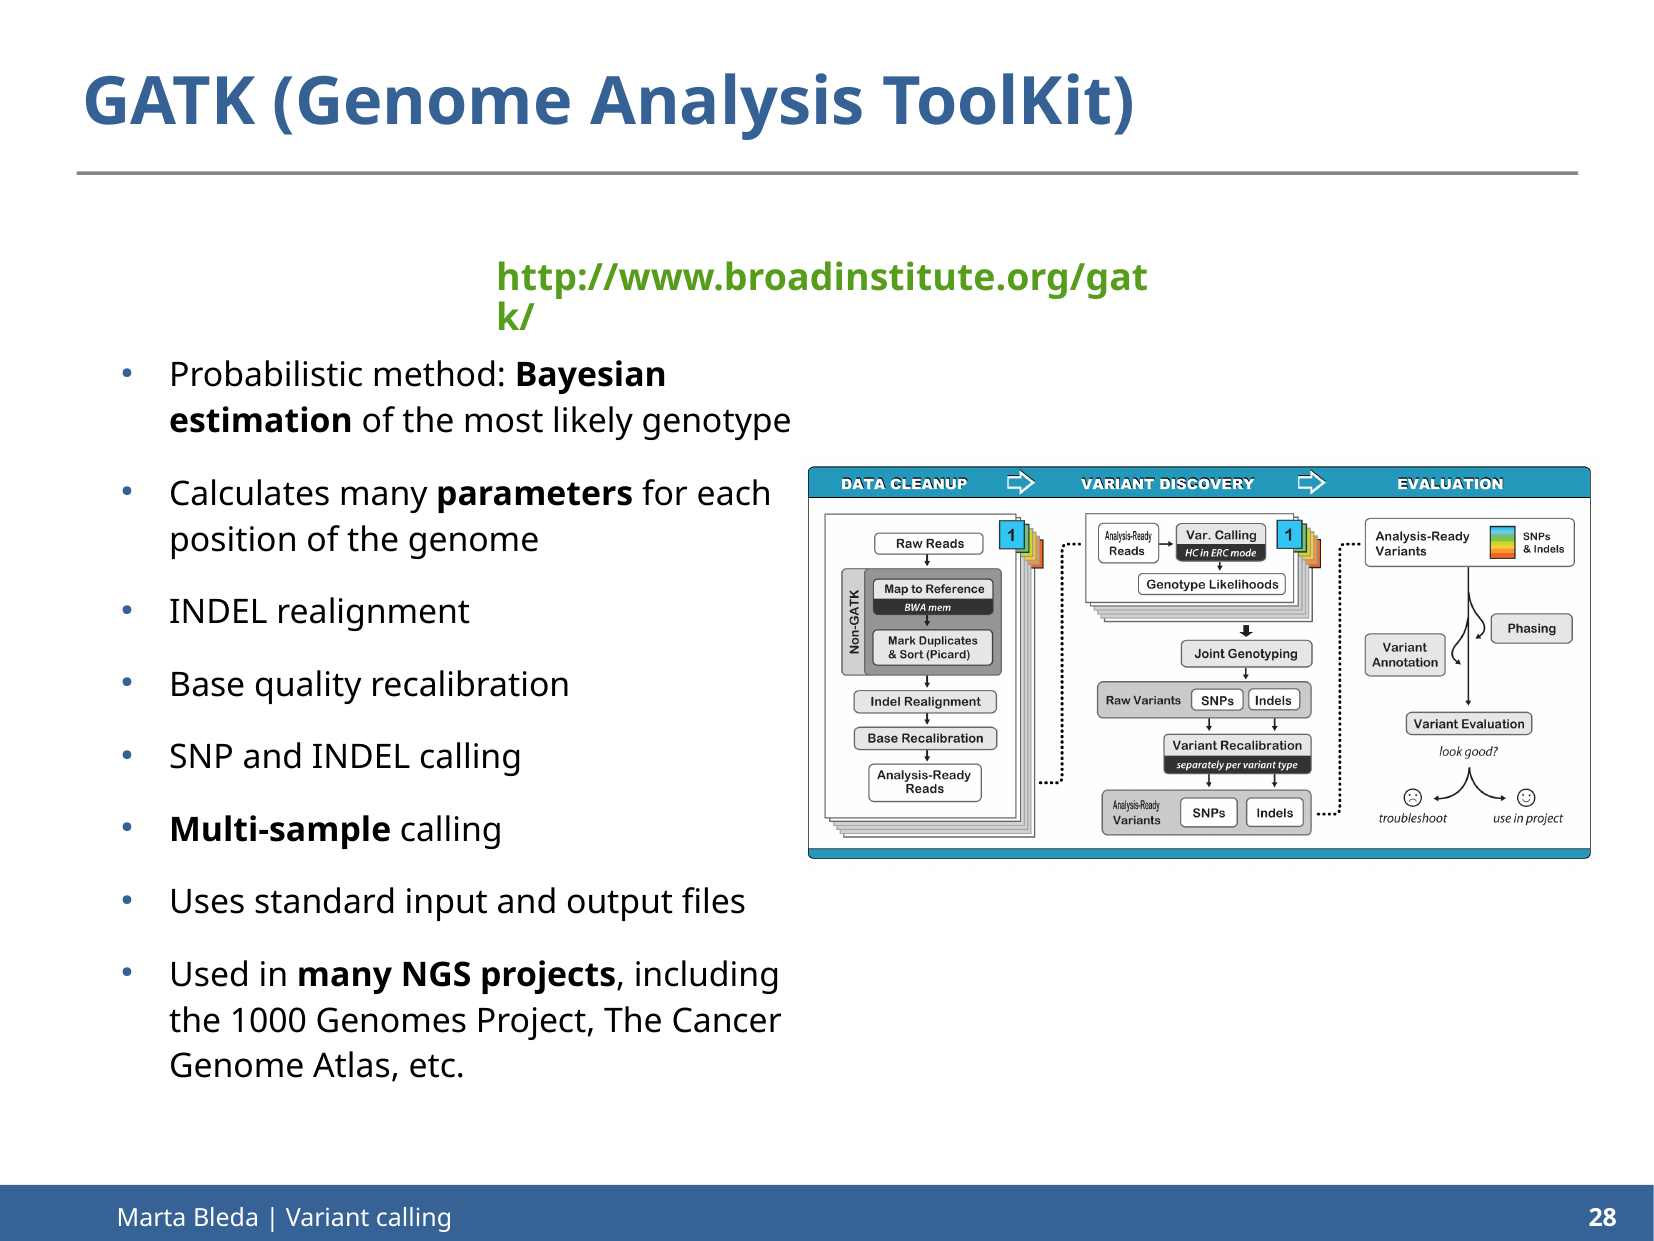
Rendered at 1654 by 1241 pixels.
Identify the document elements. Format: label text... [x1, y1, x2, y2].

list Probabilistic method: Bayesian estimation of the most likely genotype Calculates many parameters for each position of the genome INDEL realignment Base quality recalibration SNP and INDEL calling Multi-sample calling Uses standard input and output files Used in many NGS projects, including the 1000 Genomes Project, The Cancer Genome Atlas, etc. [105, 350, 797, 1095]
text_box http://www.broadinstitute.org/gatk/ [481, 243, 1173, 302]
picture [796, 451, 1606, 872]
title GATK (Genome Analysis ToolKit) [82, 49, 1571, 148]
picture [74, 170, 1580, 175]
